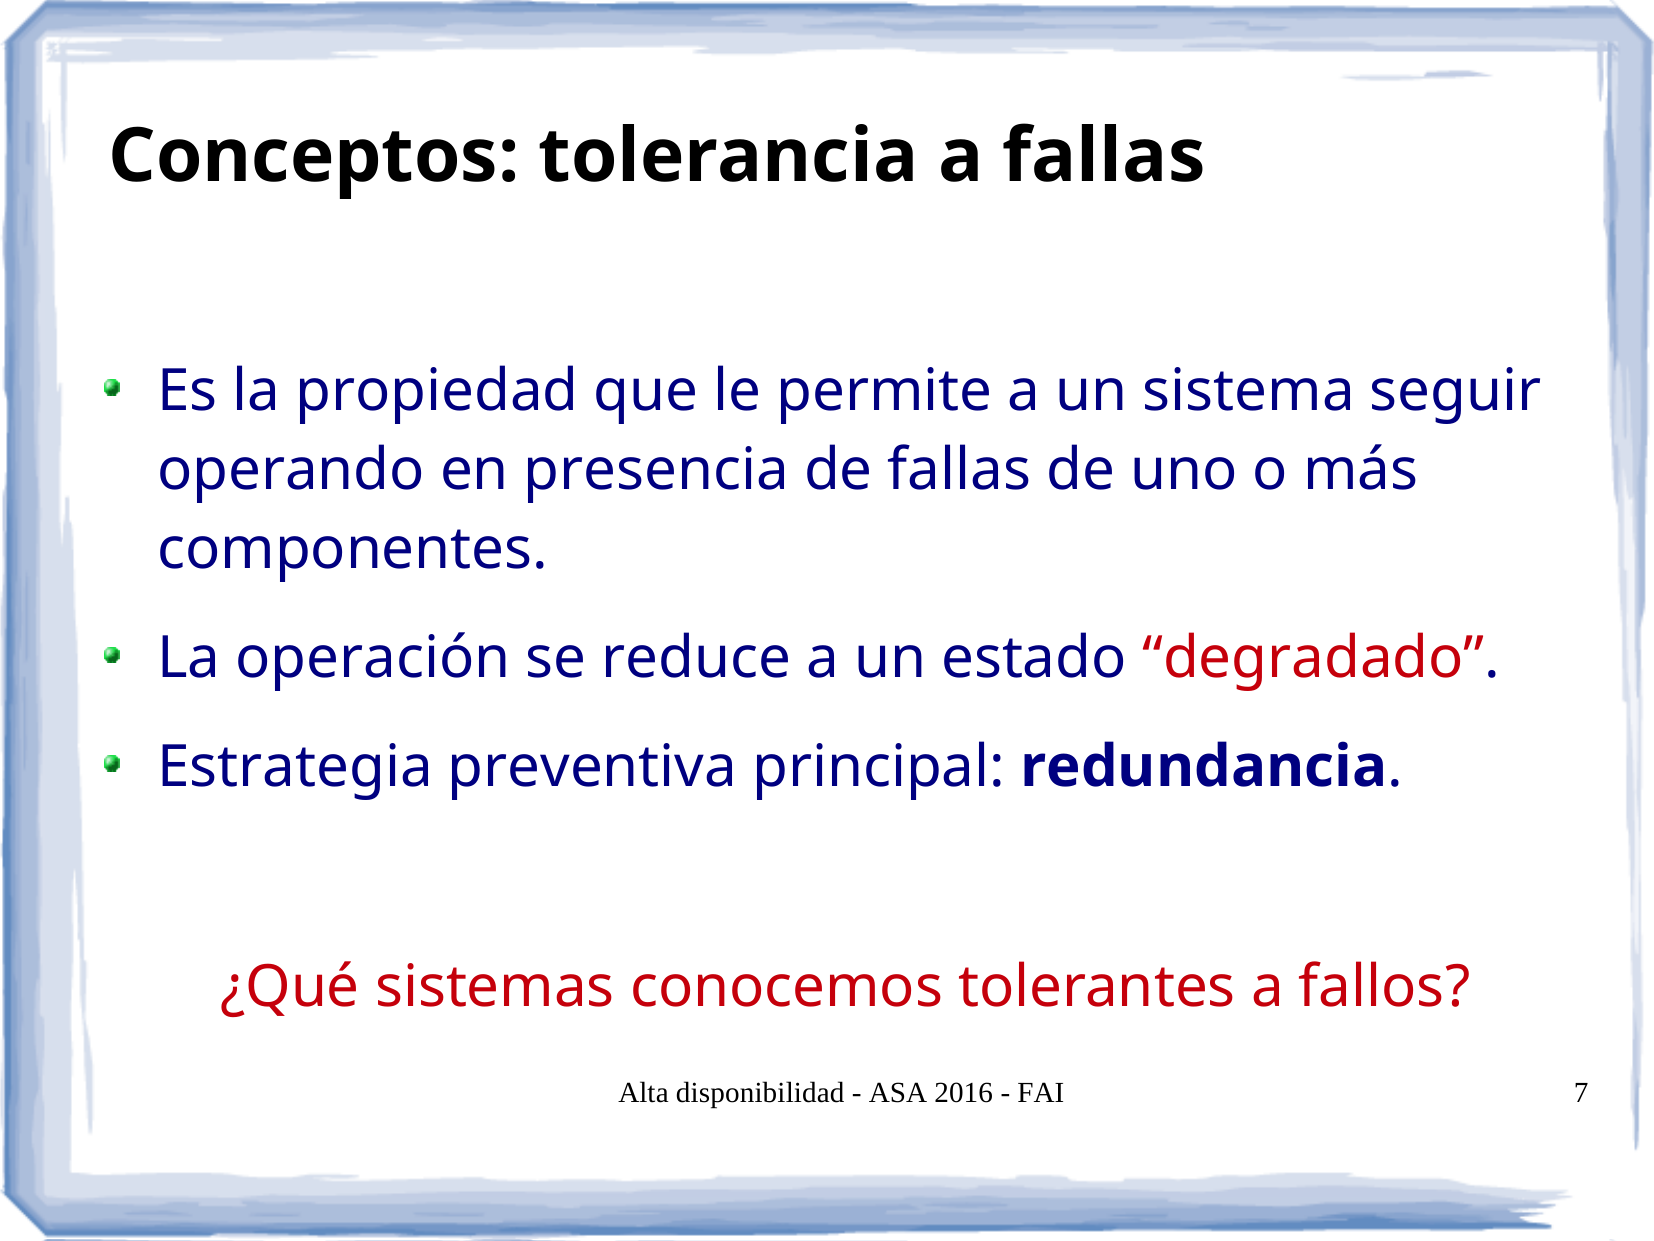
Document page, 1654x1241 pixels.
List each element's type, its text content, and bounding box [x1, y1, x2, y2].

text_box Es la propiedad que le permite a un sistema seguir operando en presencia de fallas de uno o más componentes. La operación se reduce a un estado “degradado”. Estrategia preventiva principal: redundancia. [86, 347, 1565, 928]
text_box ¿Qué sistemas conocemos tolerantes a fallos? [185, 936, 1447, 1028]
text_box Conceptos: tolerancia a fallas [93, 93, 1190, 260]
picture [0, 0, 1654, 1241]
